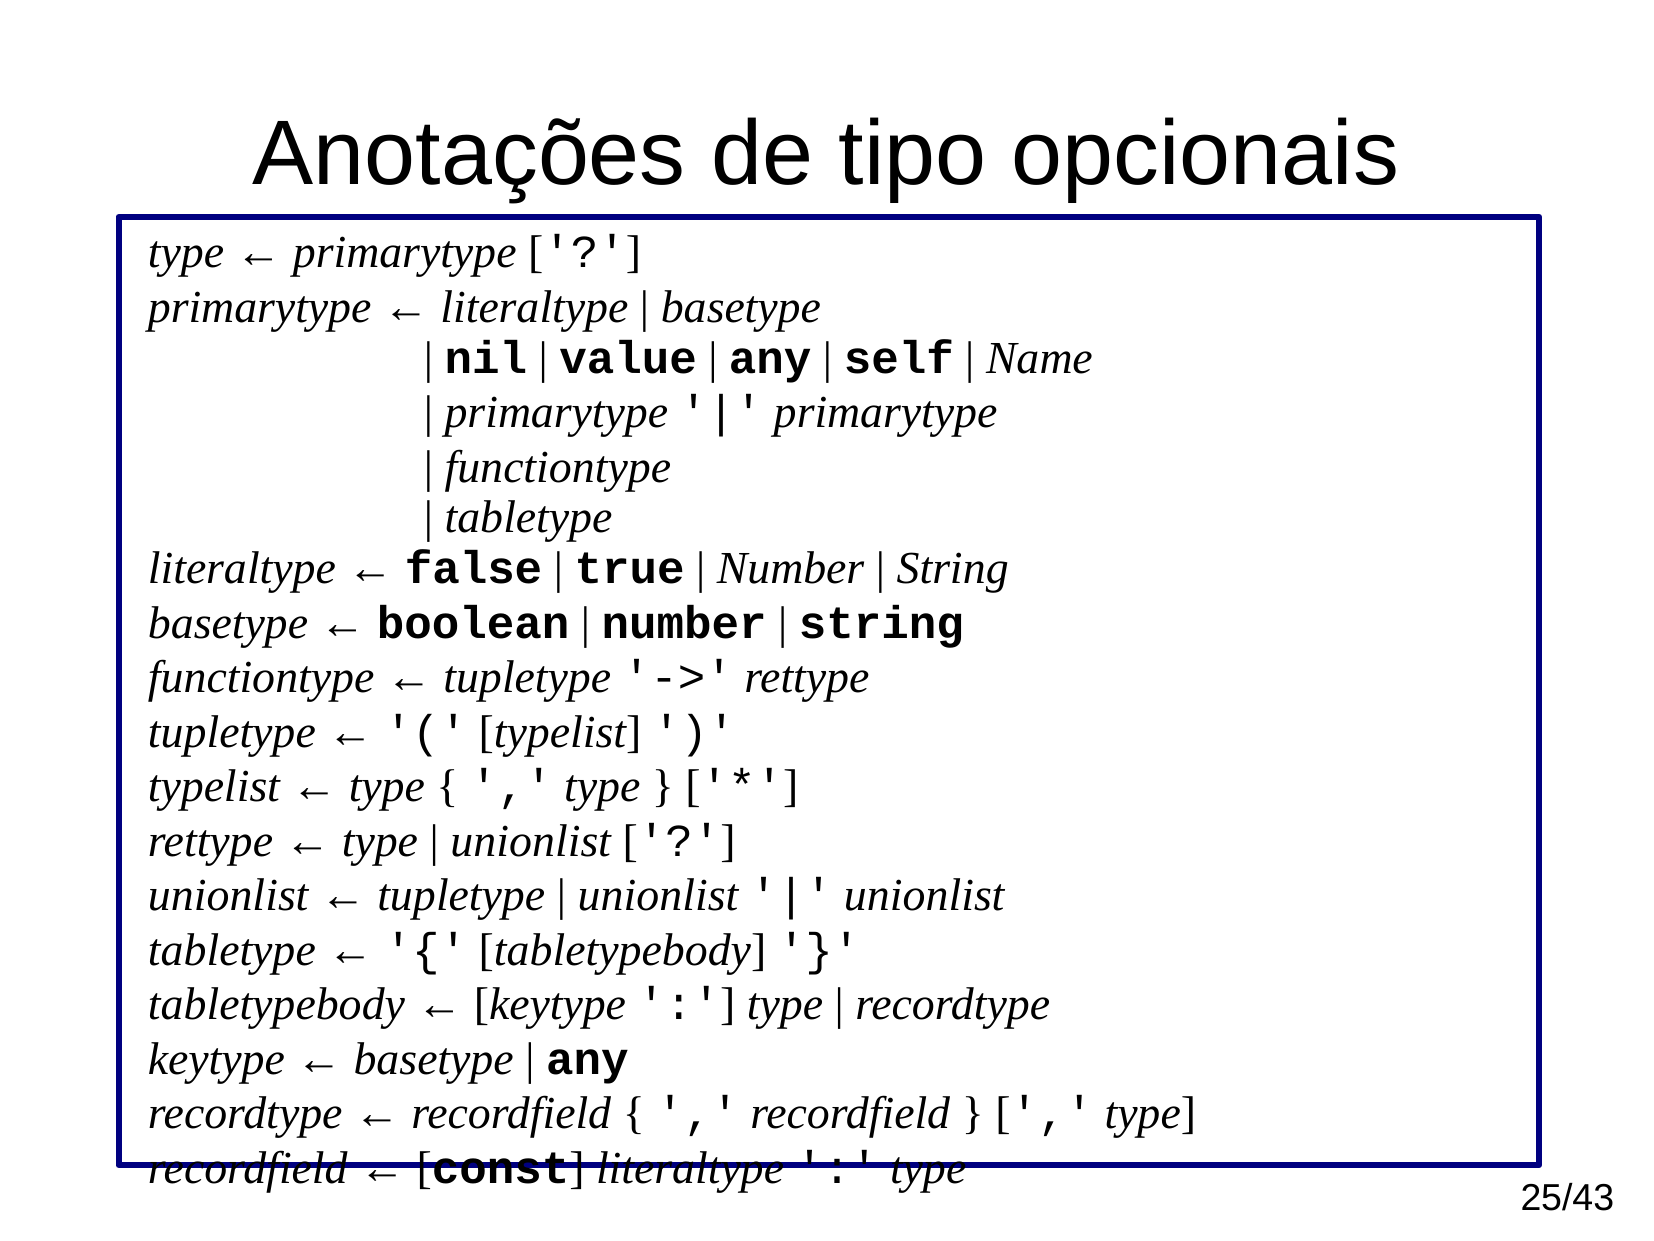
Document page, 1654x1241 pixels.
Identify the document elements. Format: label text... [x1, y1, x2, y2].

title Anotações de tipo opcionais [82, 49, 1571, 257]
text_box 25/43 [1495, 1168, 1630, 1239]
text_box type ← primarytype ['?'] primarytype ← literaltype | basetype | nil | value | any | self | Name | primarytype '|' primarytype | functiontype | tabletype literaltype ← false | true | Number | String basetype ← boolean | number | string functiontype ← tupletype '->' rettype tupletype ← '(' [typelist] ')' typelist ← type { ',' type } ['*'] rettype ← type | unionlist ['?'] unionlist ← tupletype | unionlist '|' unionlist tabletype ← '{' [tabletypebody] '}' tabletypebody ← [keytype ':'] type | recordtype keytype ← basetype | any recordtype ← recordfield { ',' recordfield } [',' type] recordfield ← [const] literaltype ':' type [118, 216, 1540, 1166]
